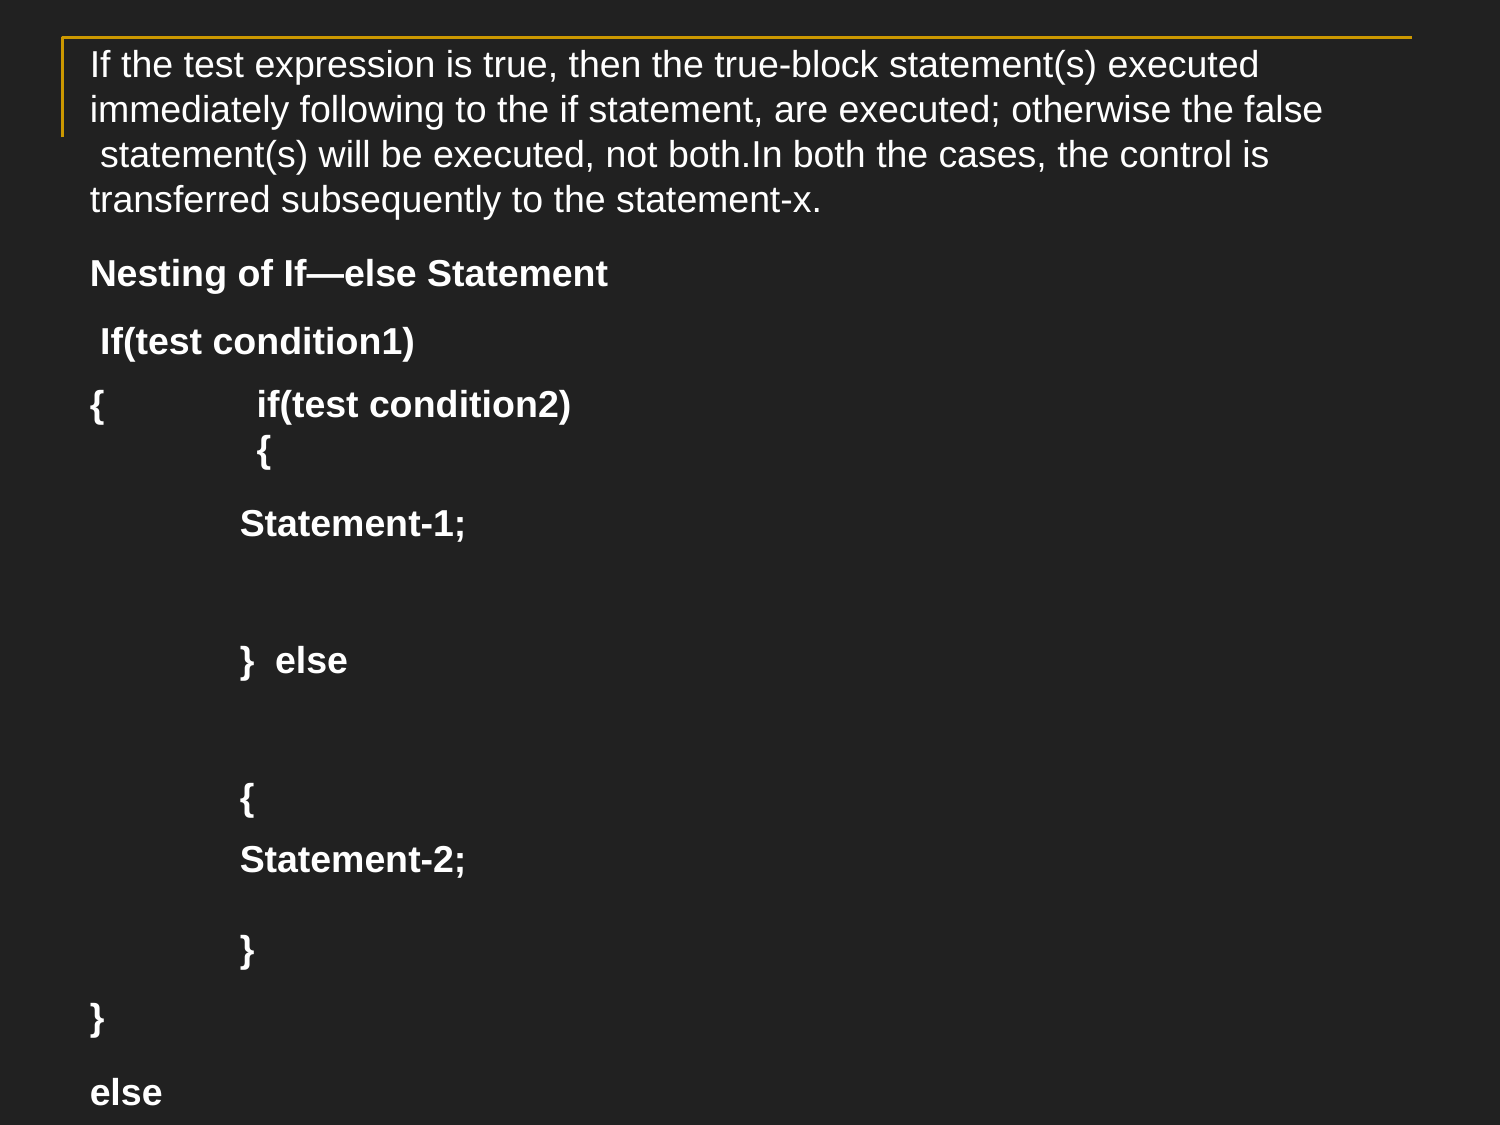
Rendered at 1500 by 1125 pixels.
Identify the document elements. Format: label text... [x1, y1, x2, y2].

text_box If the test expression is true, then the true-block statement(s) executed immediately following to the if statement, are executed; otherwise the false statement(s) will be executed, not both.In both the cases, the control is transferred subsequently to the statement-x. Nesting of If—else Statement If(test condition1) { if(test condition2) { Statement-1; } else { Statement-2; } } else { Statement-3; } Statement-x; If the condition-1 is false, the statement-3 will be executed; otherwise it continues to perform the second test. If the condition-2 is true, the statement-1 will be evaluated; otherwise statement-2 will be evaluated and then control is transferred to the statement-x. [72, 37, 1428, 1125]
